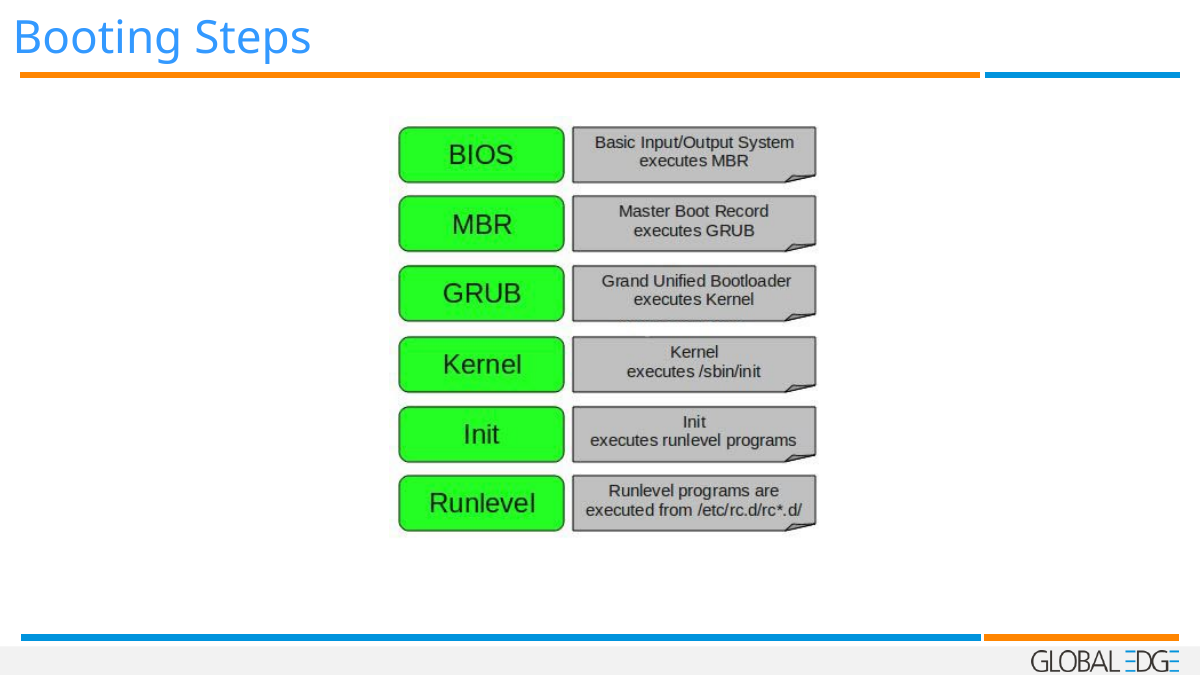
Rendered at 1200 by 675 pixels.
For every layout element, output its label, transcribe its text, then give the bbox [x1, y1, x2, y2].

picture [389, 116, 836, 556]
picture [1031, 650, 1179, 672]
title Booting Steps [12, 9, 1088, 64]
